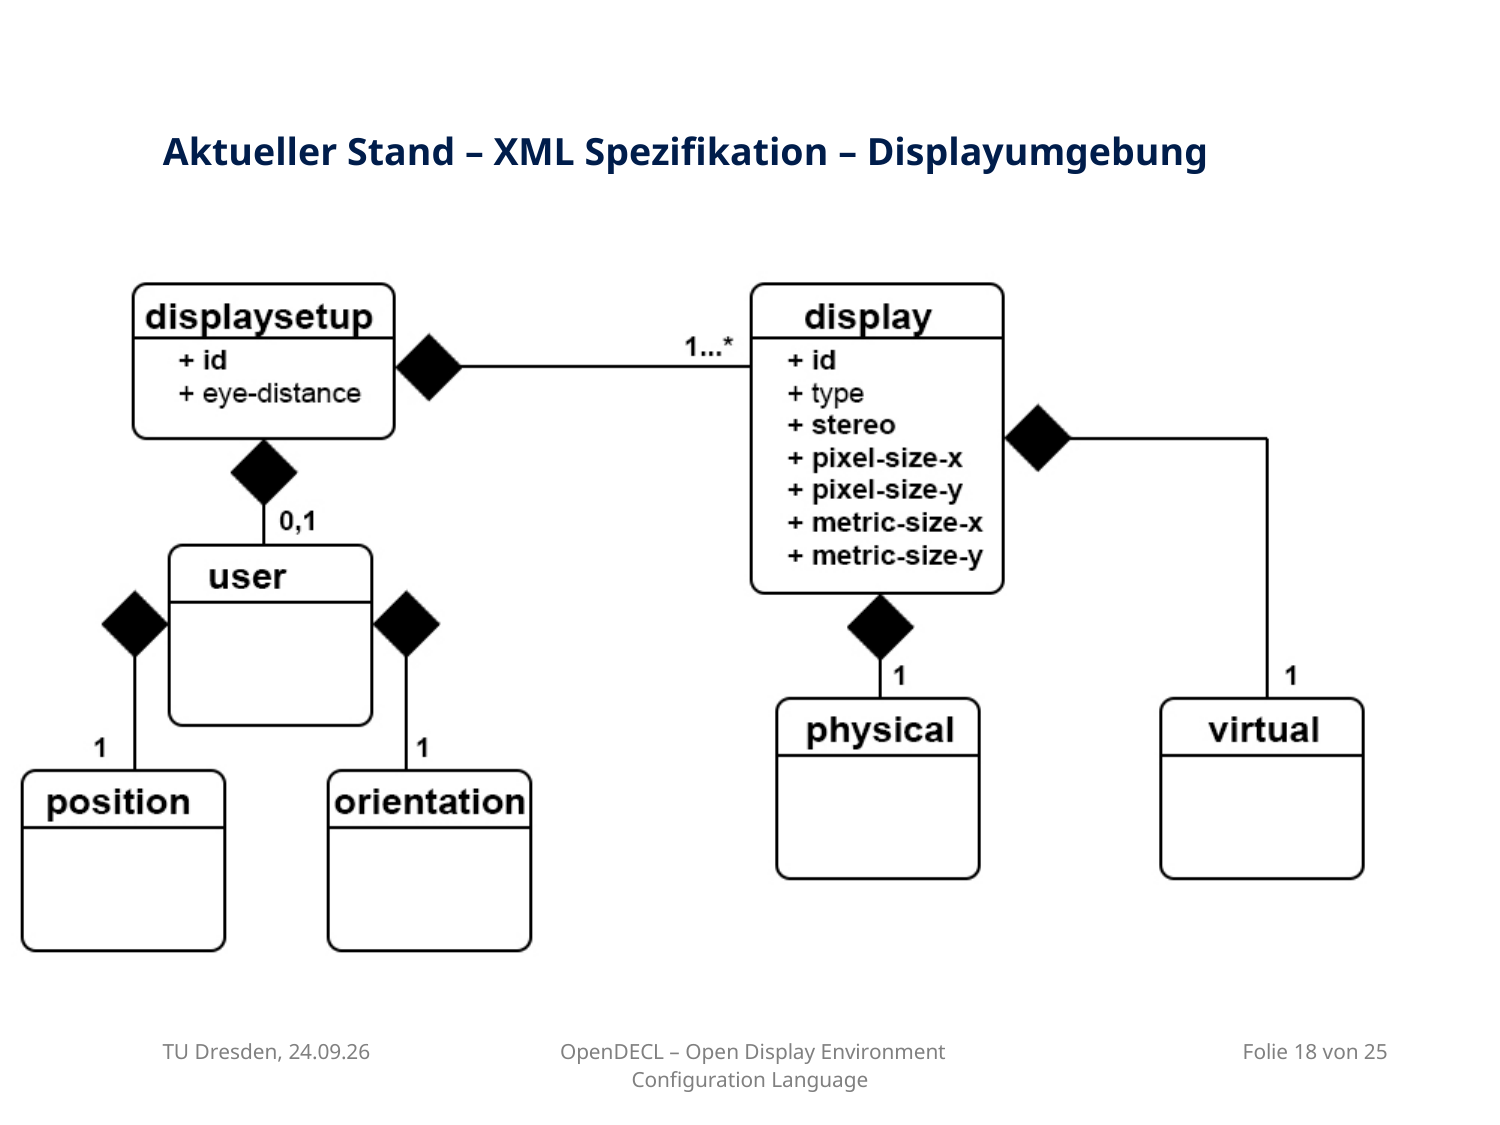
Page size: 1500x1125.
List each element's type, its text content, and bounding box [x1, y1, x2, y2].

picture [0, 212, 1500, 963]
list Aktueller Stand – XML Spezifikation – Displayumgebung [162, 118, 1418, 212]
